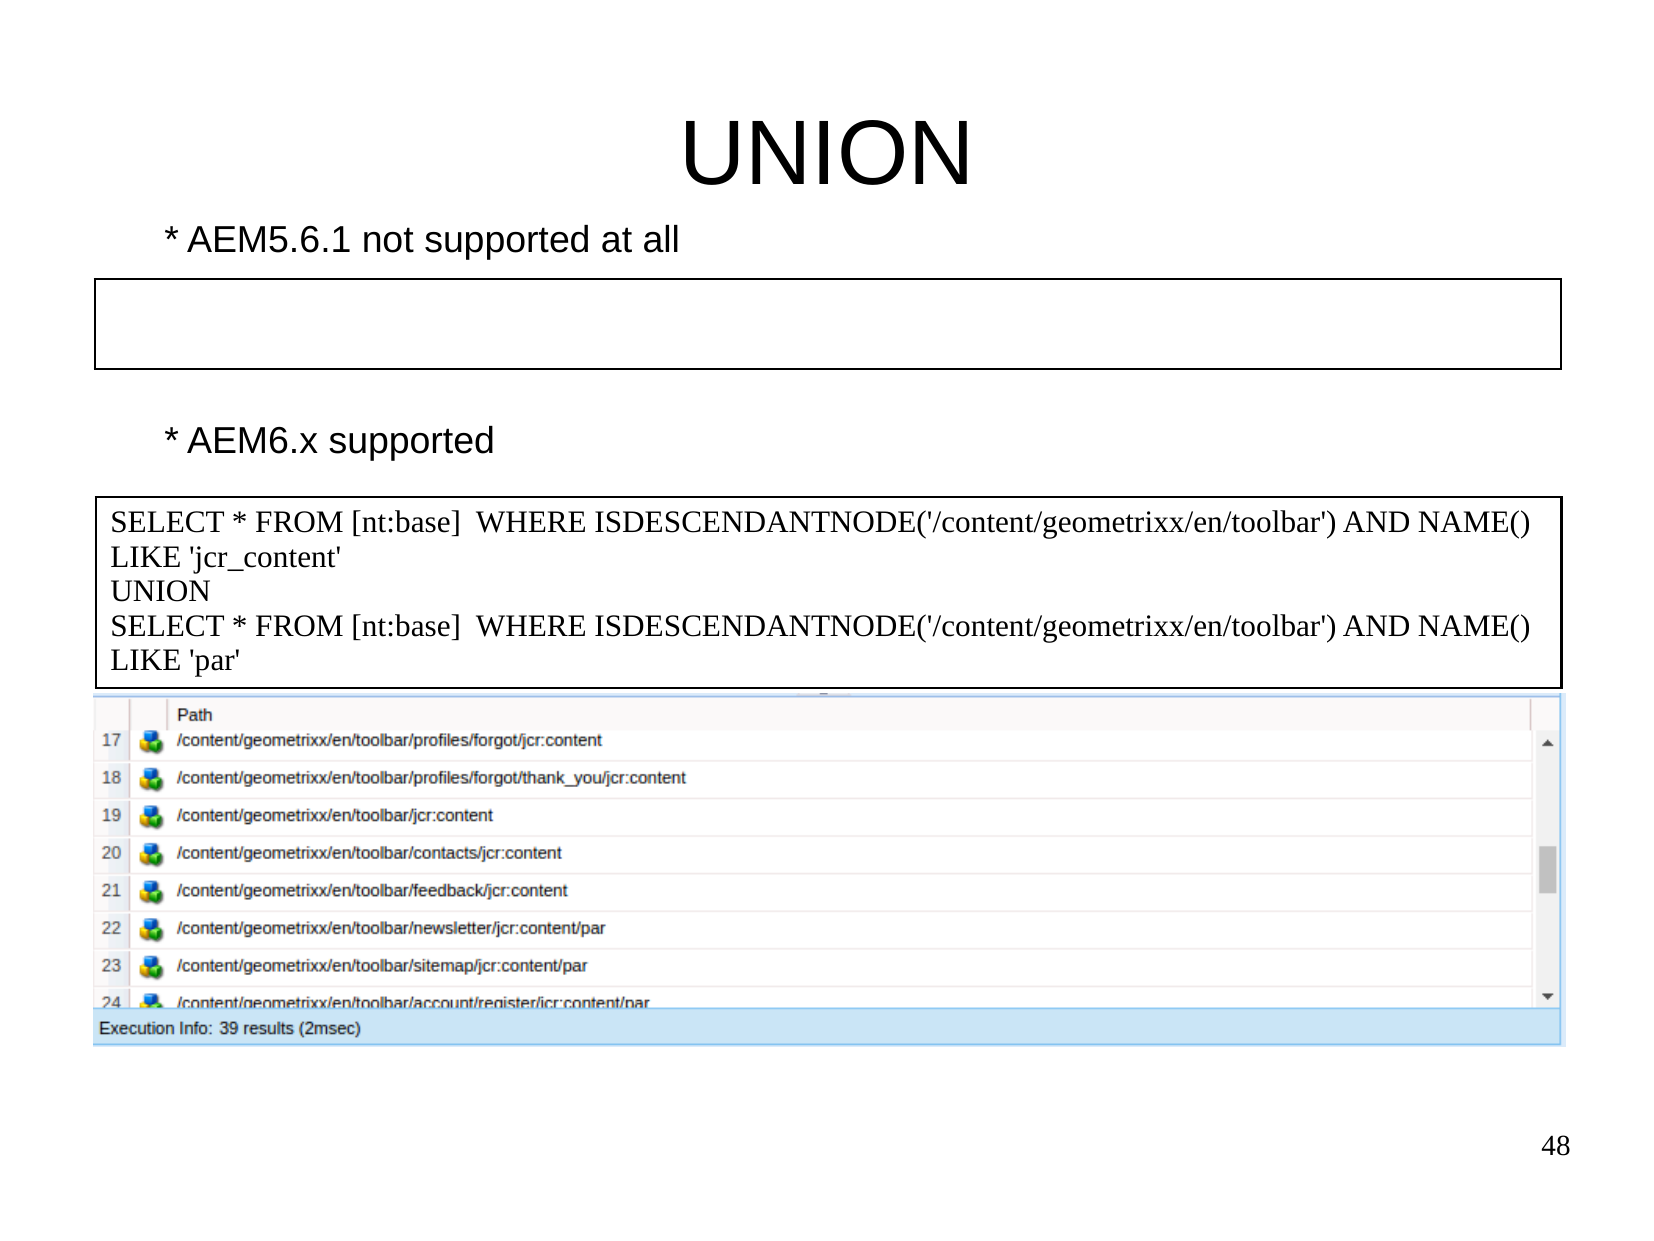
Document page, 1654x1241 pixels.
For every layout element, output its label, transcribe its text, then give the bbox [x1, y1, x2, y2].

table_header SELECT * FROM [nt:base] WHERE ISDESCENDANTNODE('/content/geometrixx/en/toolbar') AND NAME() LIKE 'jcr_content' UNION SELECT * FROM [nt:base] WHERE ISDESCENDANTNODE('/content/geometrixx/en/toolbar') AND NAME() LIKE 'par' [97, 498, 1560, 687]
text_box * AEM5.6.1 not supported at all [149, 211, 1560, 268]
picture [93, 693, 1566, 1047]
title UNION [83, 49, 1572, 257]
table_header [96, 280, 1560, 368]
text_box * AEM6.x supported [149, 411, 1560, 469]
